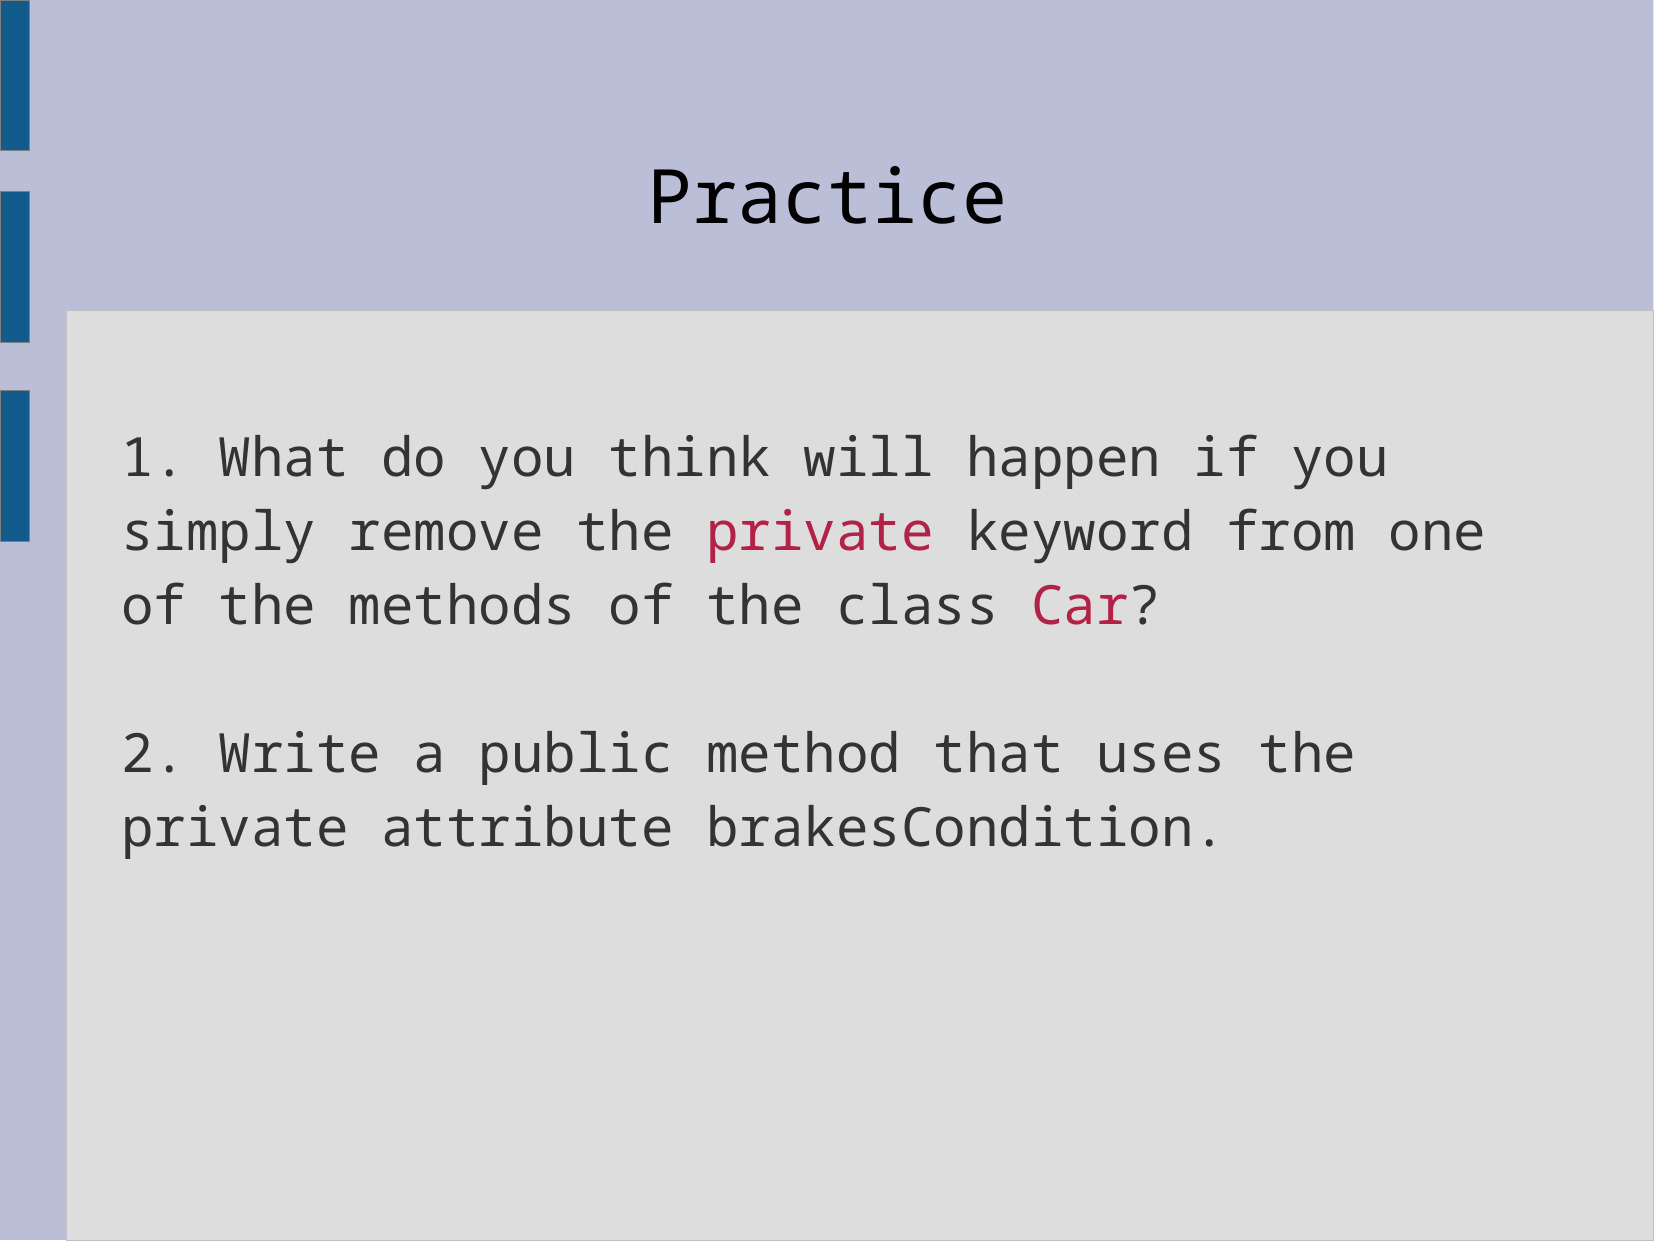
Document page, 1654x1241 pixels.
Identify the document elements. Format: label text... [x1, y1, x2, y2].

title Practice [121, 91, 1534, 299]
list 1. What do you think will happen if you simply remove the private keyword from one of the methods of the class Car? 2. Write a public method that uses the private attribute brakesCondition. [121, 344, 1534, 1127]
